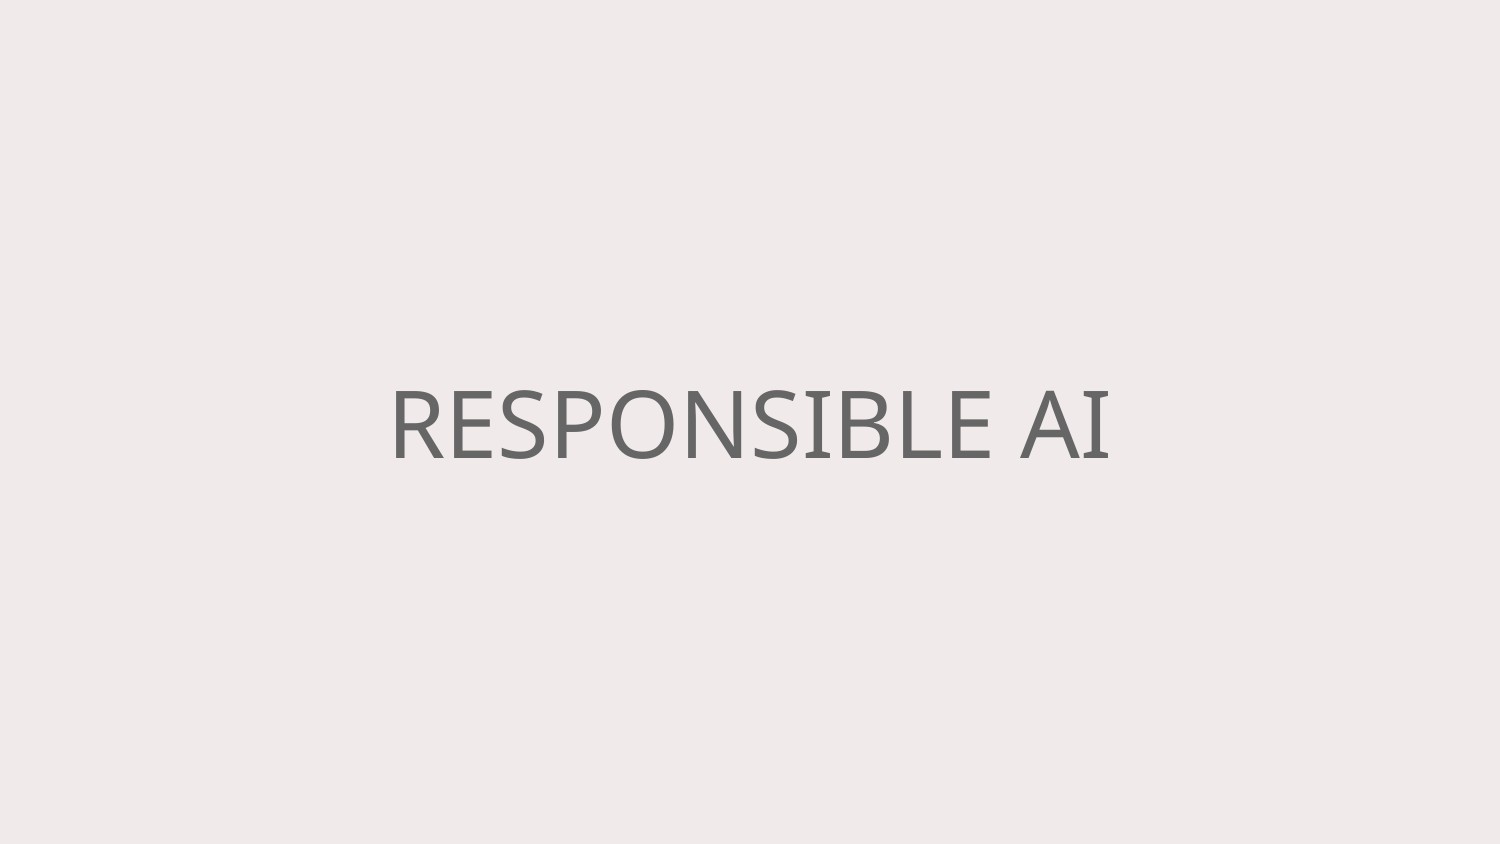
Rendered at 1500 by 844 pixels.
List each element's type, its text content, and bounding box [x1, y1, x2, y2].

text_box RESPONSIBLE AI [184, 349, 1316, 493]
